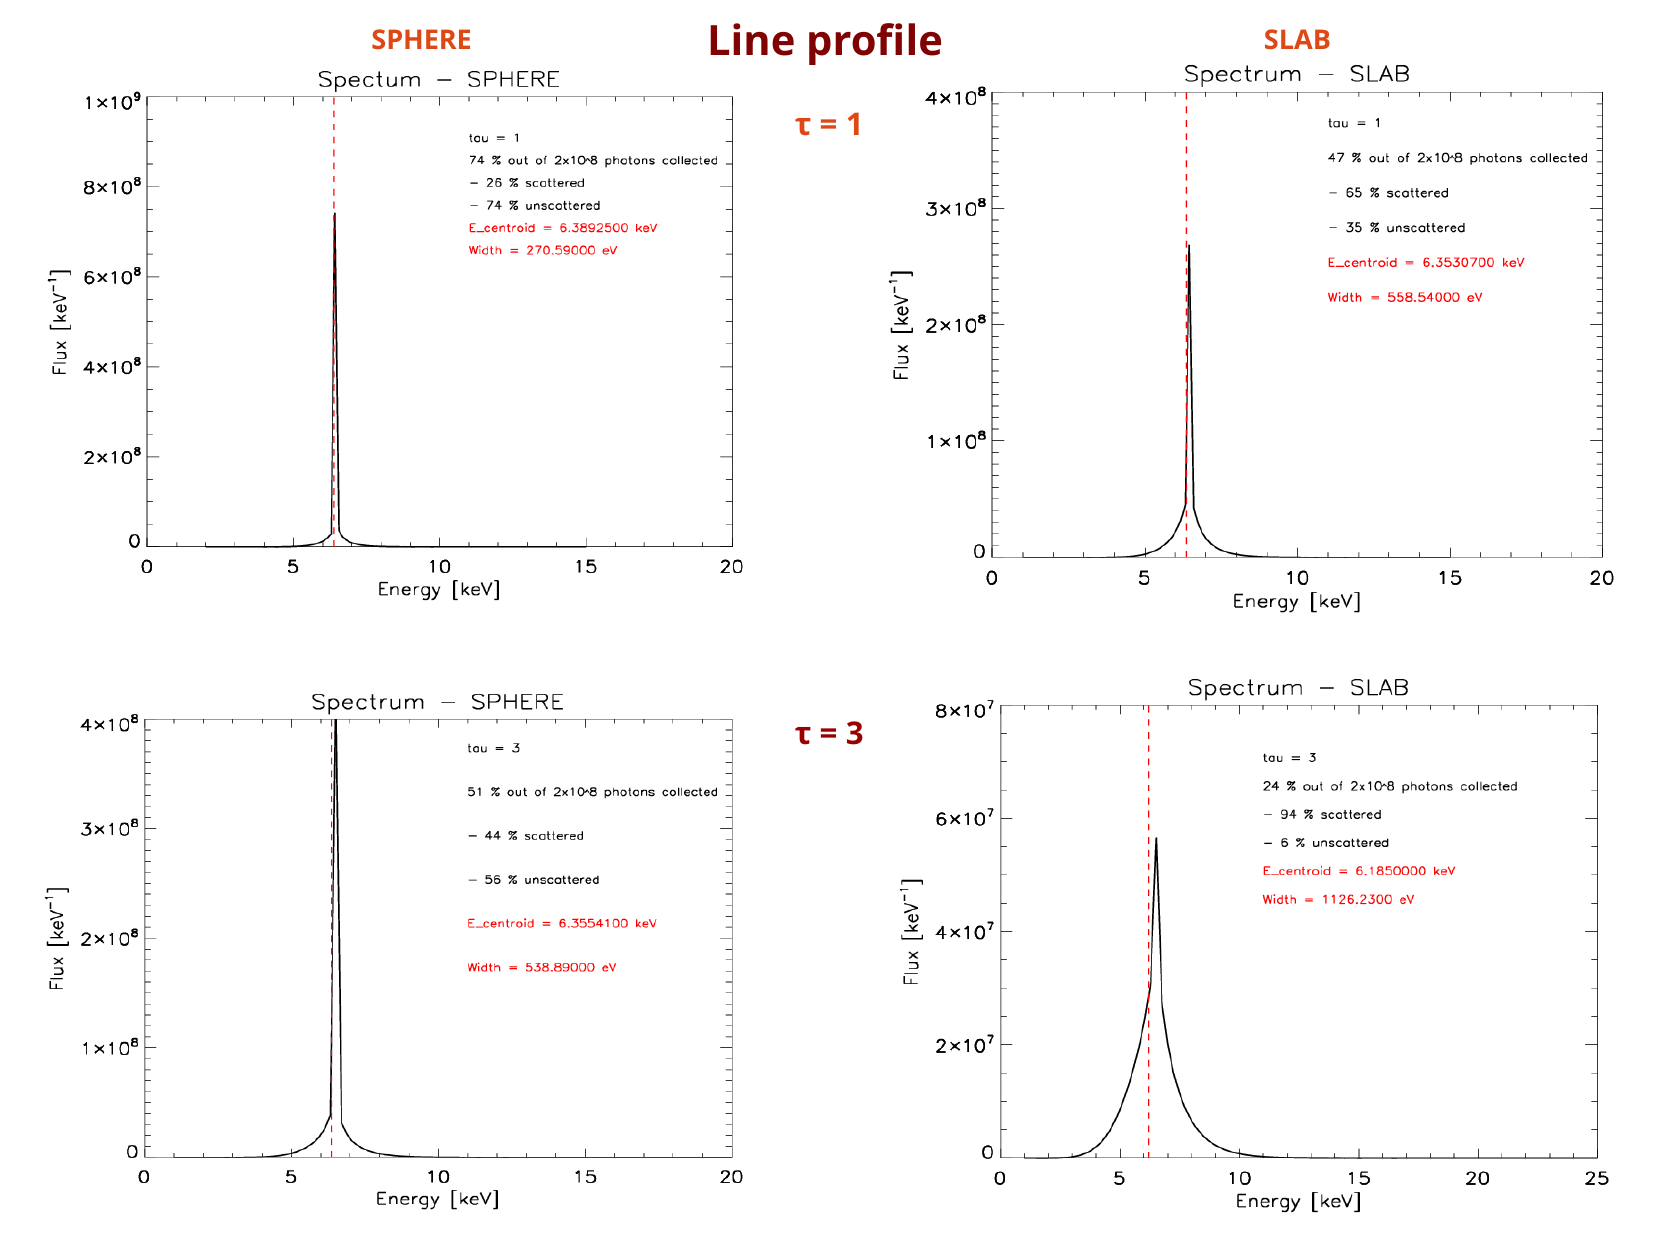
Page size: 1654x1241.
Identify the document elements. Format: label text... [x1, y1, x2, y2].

picture [30, 63, 766, 616]
text_box τ = 3 [780, 703, 912, 755]
text_box τ = 1 [780, 94, 916, 147]
text_box SPHERE [339, 14, 505, 63]
text_box SLAB [1230, 15, 1366, 63]
picture [27, 686, 766, 1224]
picture [870, 57, 1638, 628]
picture [881, 671, 1632, 1227]
text_box Line profile [0, 5, 1651, 72]
